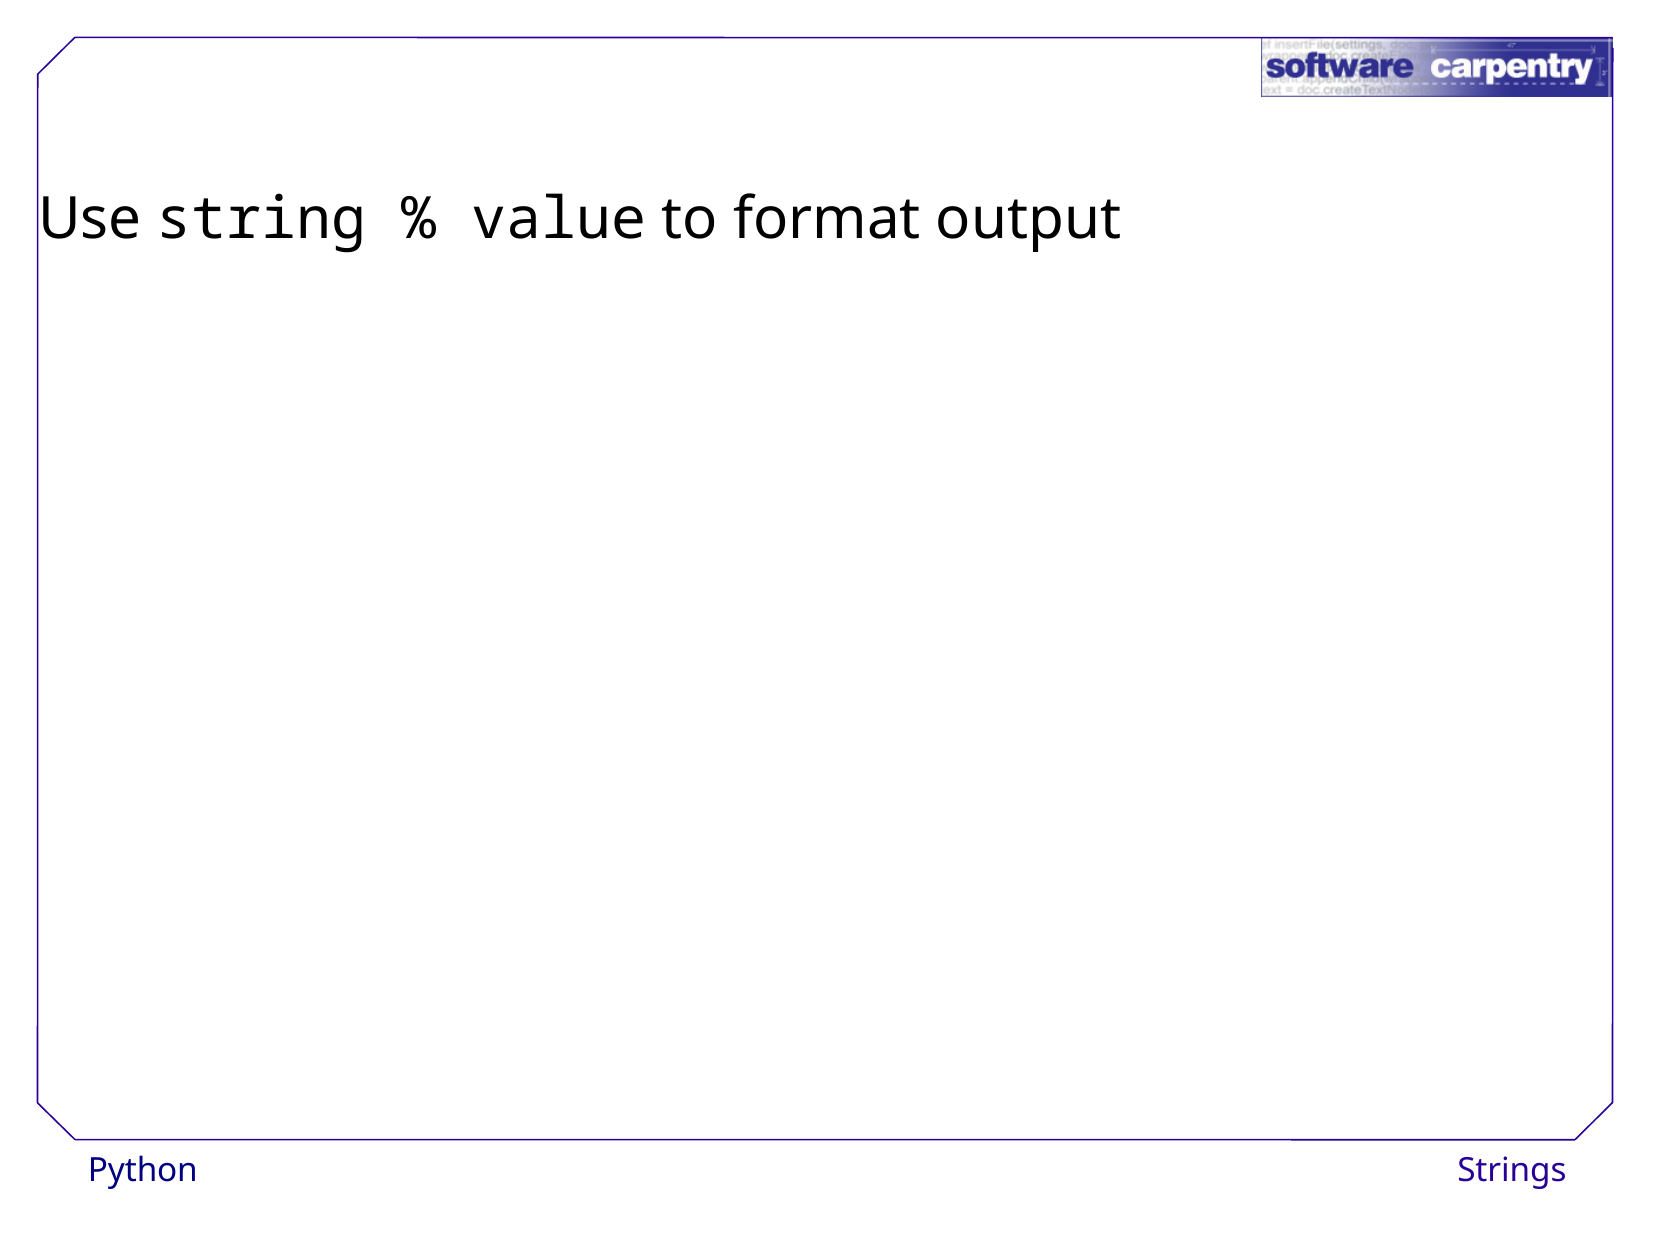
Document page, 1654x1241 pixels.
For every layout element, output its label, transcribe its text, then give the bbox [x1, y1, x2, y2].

text_box Use string % value to format output [23, 138, 1287, 259]
picture [1261, 39, 1613, 97]
